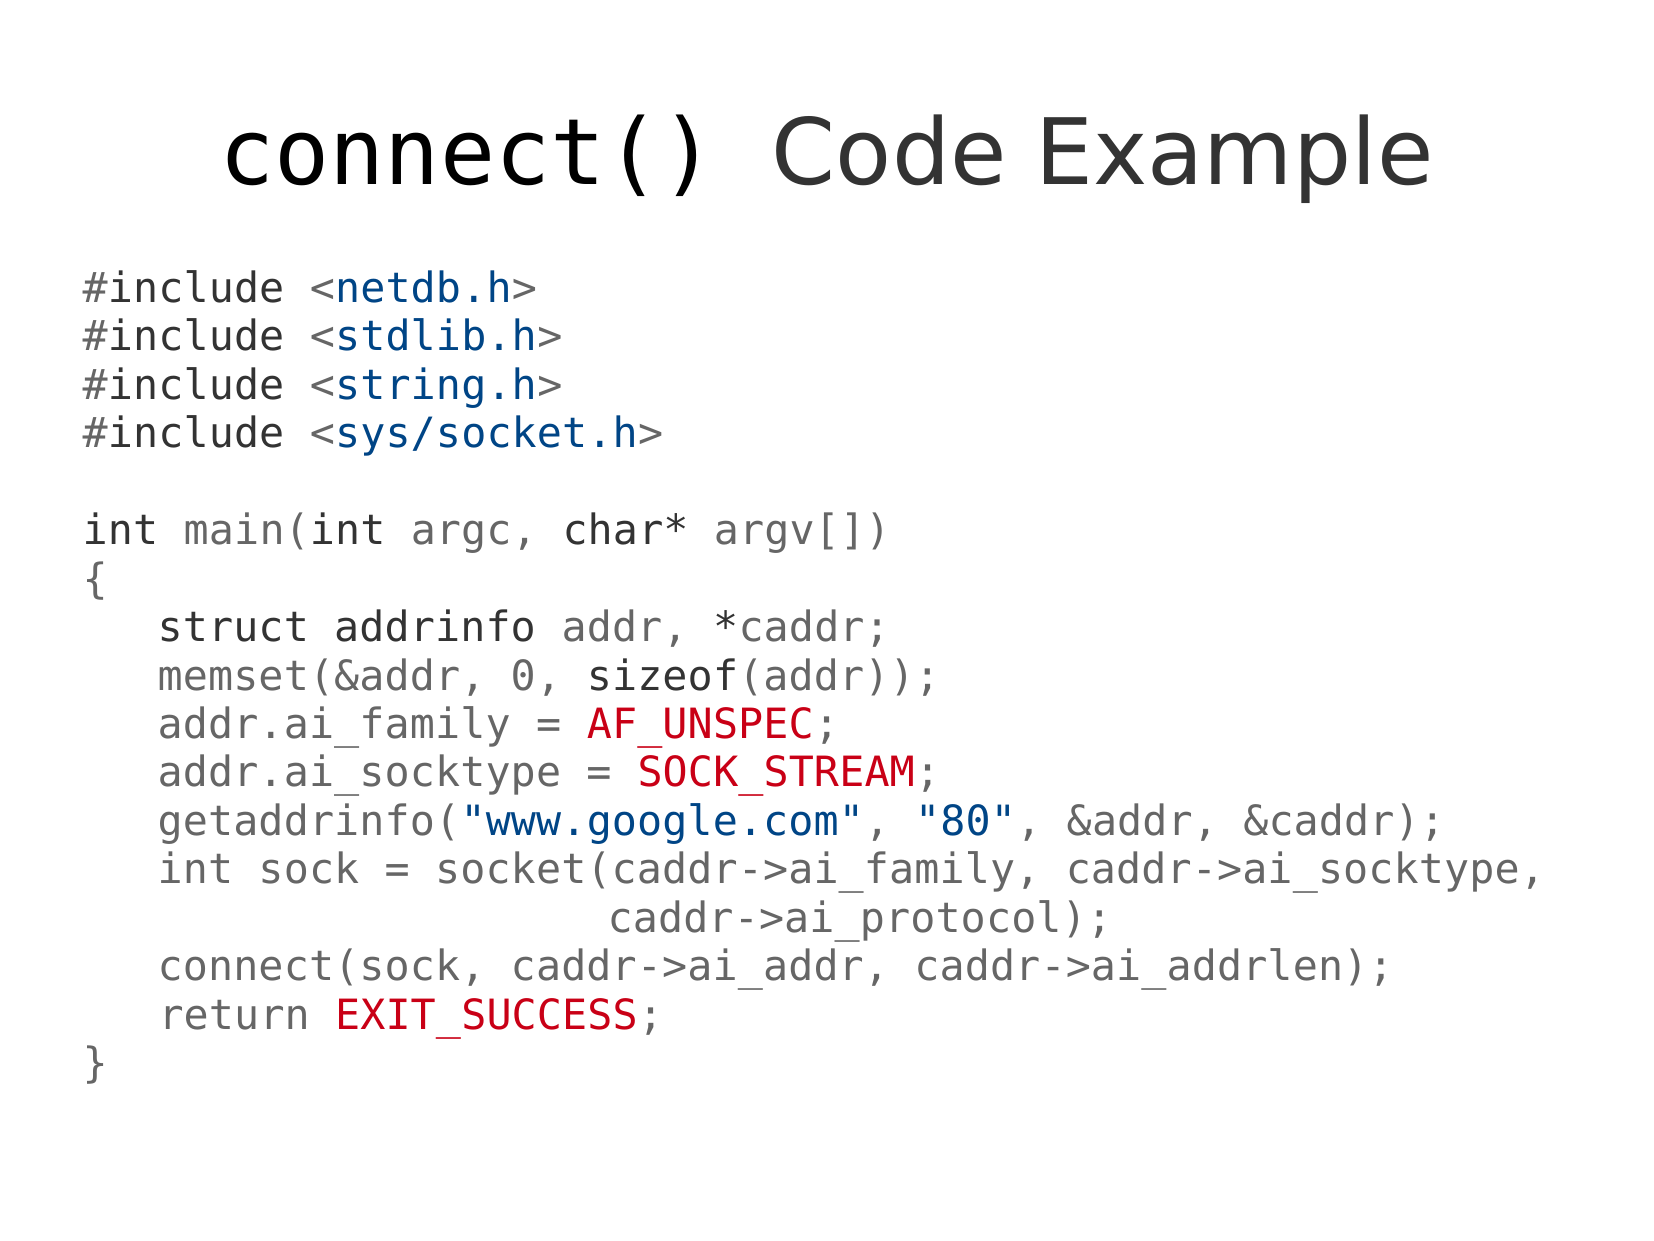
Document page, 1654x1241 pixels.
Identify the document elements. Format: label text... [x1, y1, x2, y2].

title connect() Code Example [82, 49, 1571, 257]
subtitle #include <netdb.h> #include <stdlib.h> #include <string.h> #include <sys/socket.h> int main(int argc, char* argv[]) { struct addrinfo addr, *caddr; memset(&addr, 0, sizeof(addr)); addr.ai_family = AF_UNSPEC; addr.ai_socktype = SOCK_STREAM; getaddrinfo("www.google.com", "80", &addr, &caddr); int sock = socket(caddr->ai_family, caddr->ai_socktype, caddr->ai_protocol); connect(sock, caddr->ai_addr, caddr->ai_addrlen); return EXIT_SUCCESS; } [82, 263, 1571, 1137]
